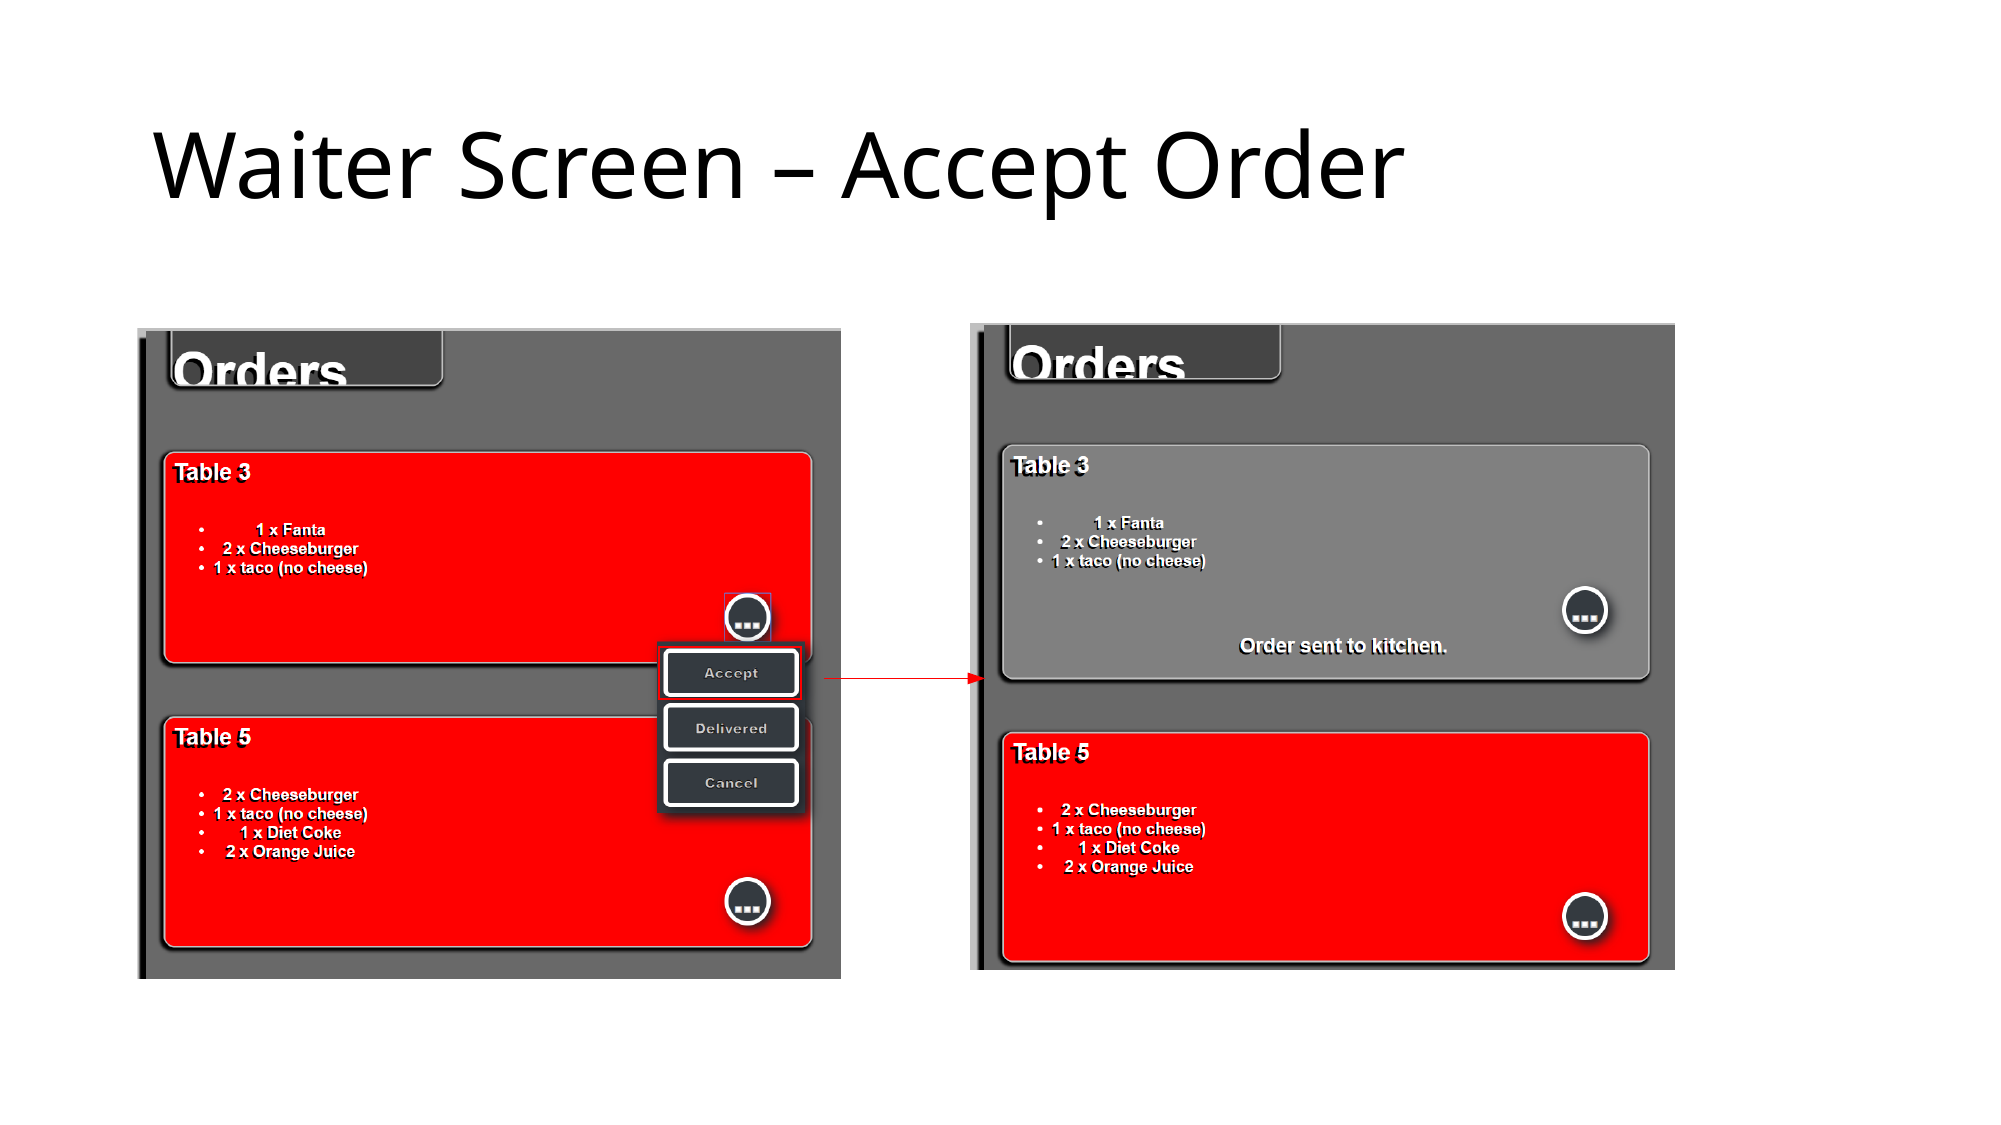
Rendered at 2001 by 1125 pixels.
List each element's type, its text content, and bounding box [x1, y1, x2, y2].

title Waiter Screen – Accept Order [137, 59, 1863, 278]
picture [137, 328, 841, 979]
picture [970, 323, 1675, 970]
